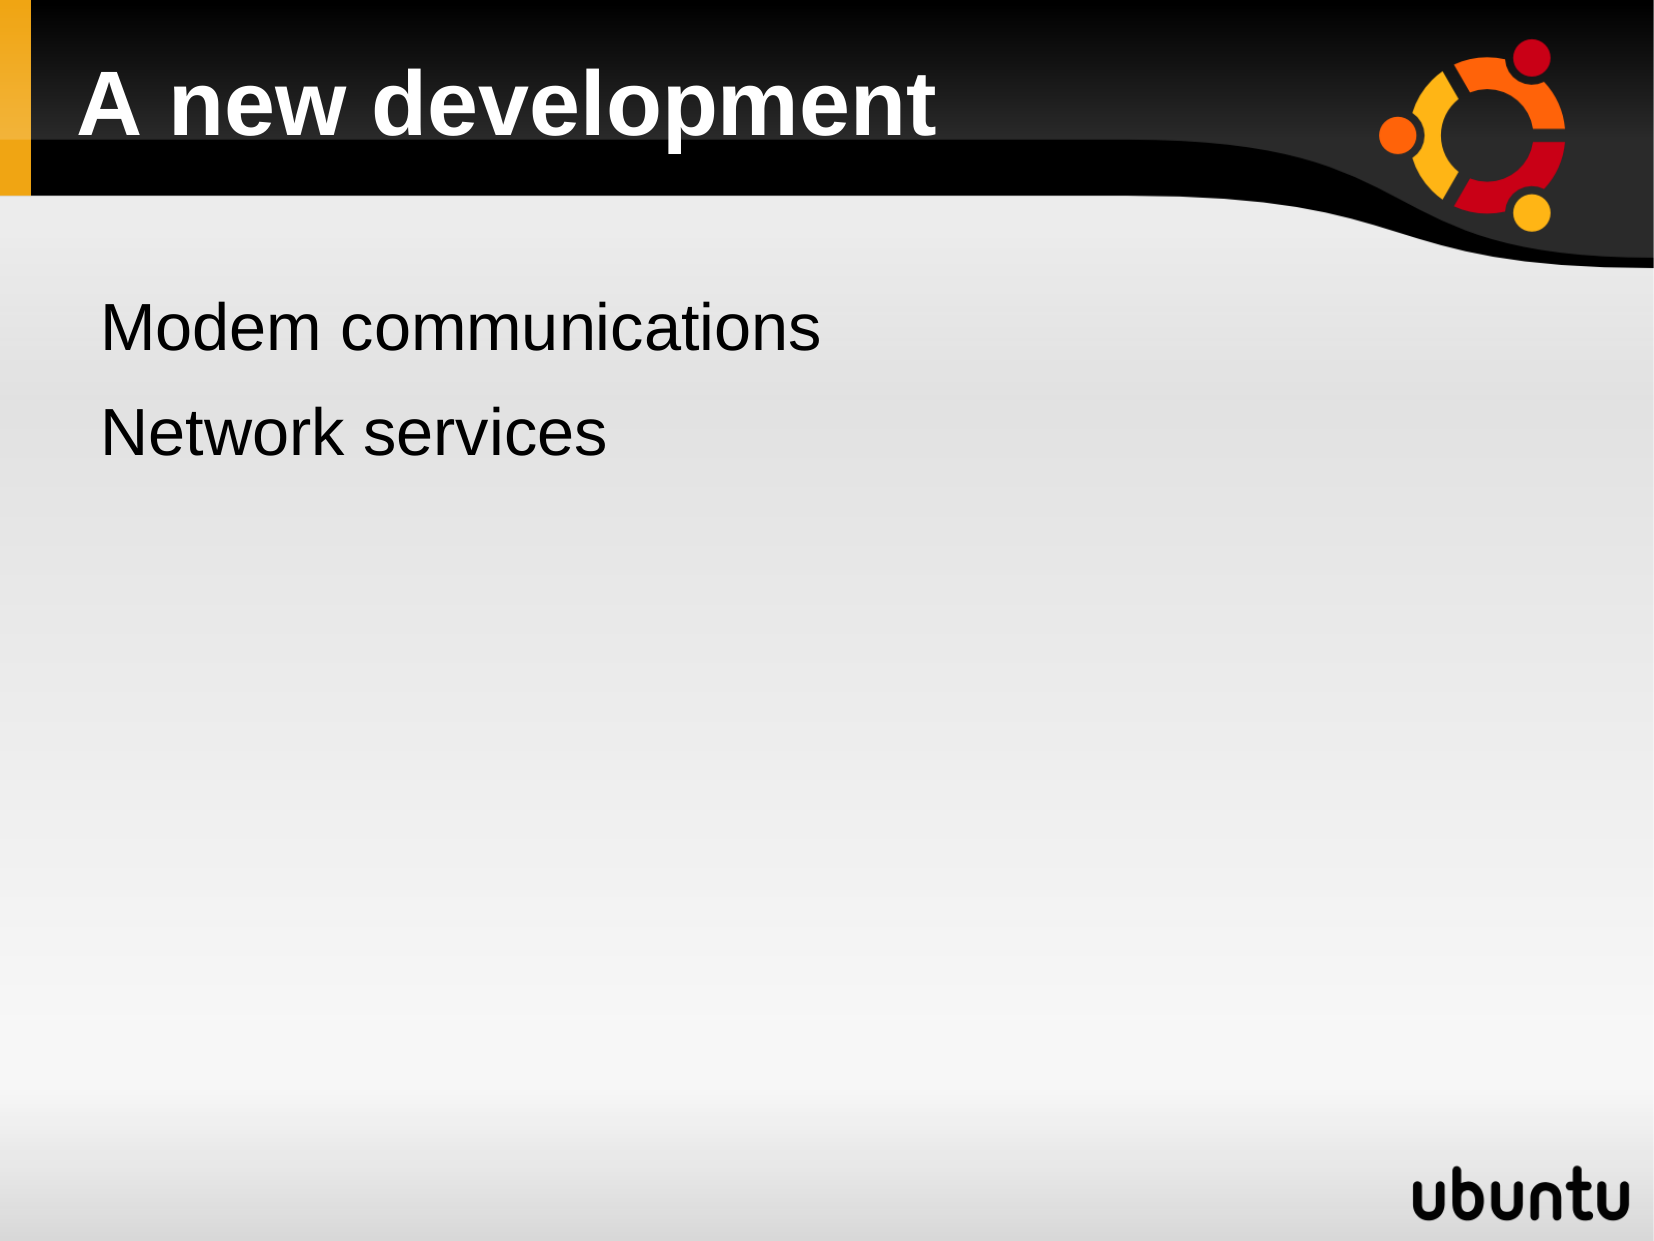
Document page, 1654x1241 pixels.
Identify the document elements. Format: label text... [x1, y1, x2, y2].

picture [0, 0, 1654, 1241]
list Modem communications Network services [82, 290, 1571, 1109]
title A new development [76, 0, 1565, 208]
